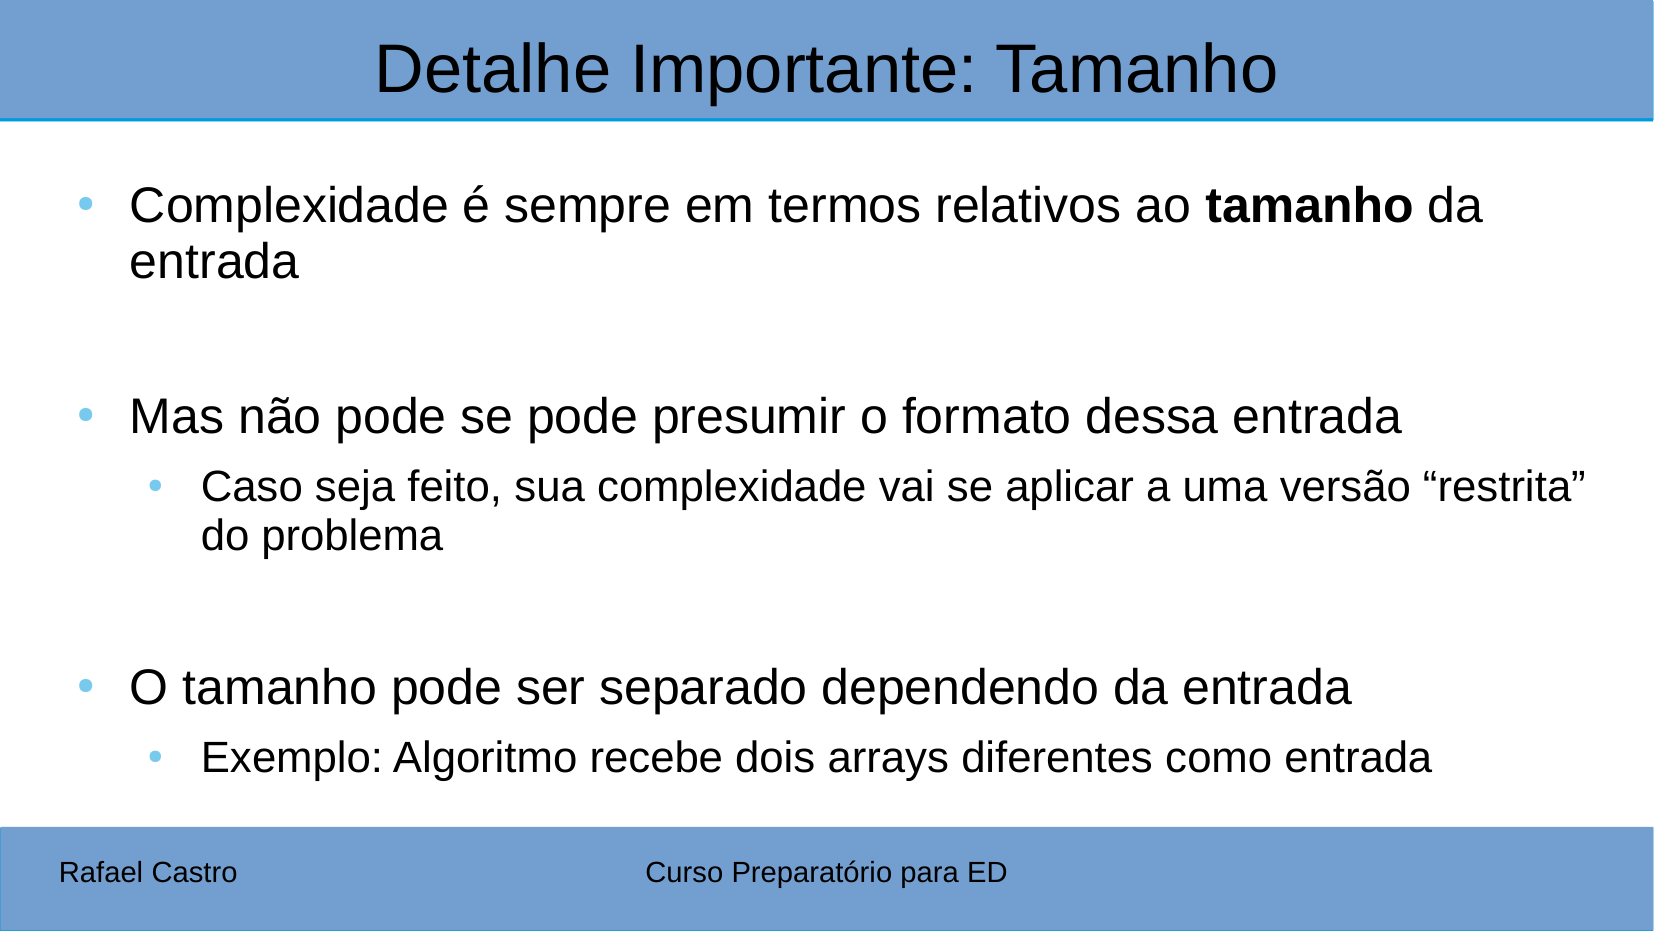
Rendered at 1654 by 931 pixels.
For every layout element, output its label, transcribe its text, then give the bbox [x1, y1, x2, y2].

title Detalhe Importante: Tamanho [59, 29, 1595, 108]
list Complexidade é sempre em termos relativos ao tamanho da entrada Mas não pode se pode presumir o formato dessa entrada Caso seja feito, sua complexidade vai se aplicar a uma versão “restrita” do problema O tamanho pode ser separado dependendo da entrada Exemplo: Algoritmo recebe dois arrays diferentes como entrada [59, 177, 1595, 768]
